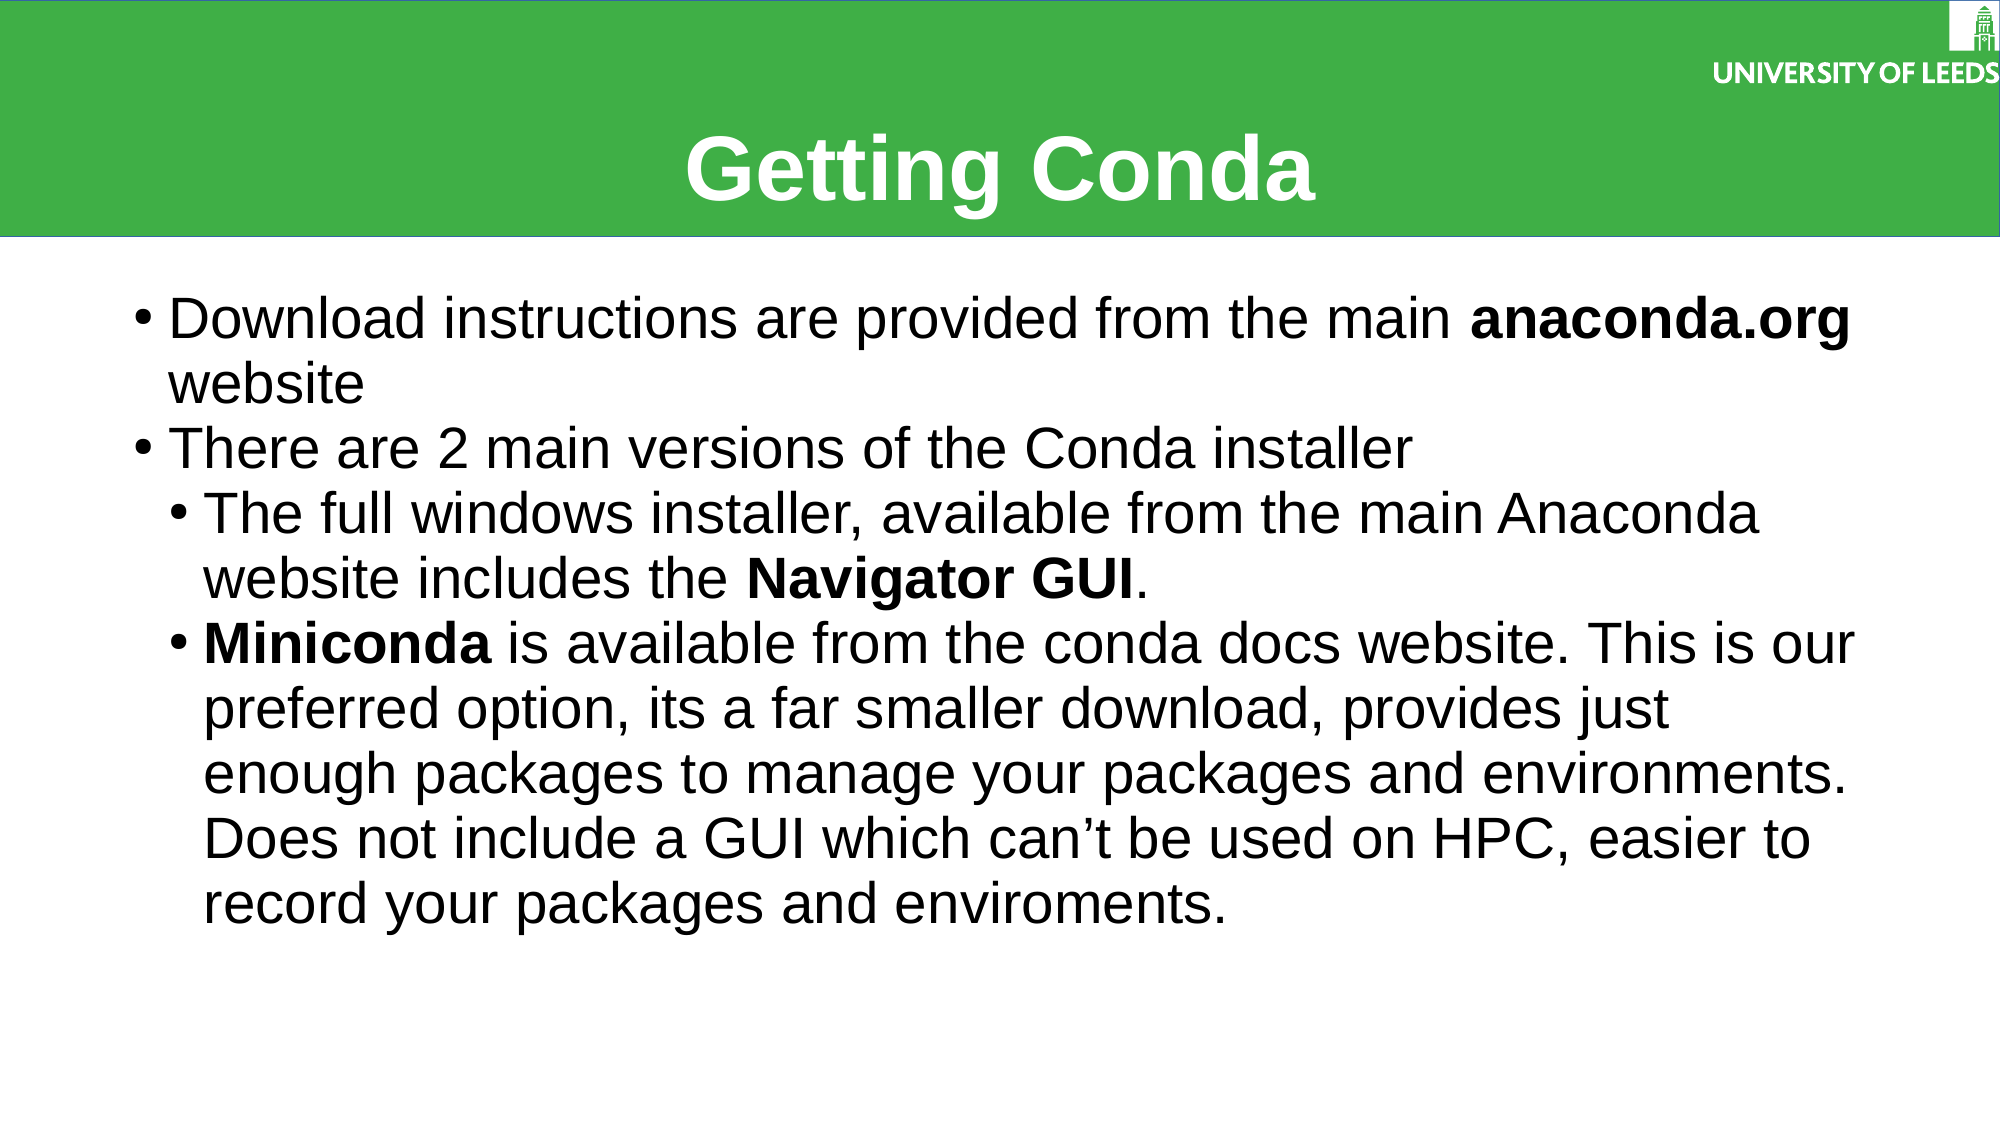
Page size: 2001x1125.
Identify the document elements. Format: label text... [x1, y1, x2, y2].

text_box Download instructions are provided from the main anaconda.org website There are 2 main versions of the Conda installer The full windows installer, available from the main Anaconda website includes the Navigator GUI. Miniconda is available from the conda docs website. This is our preferred option, its a far smaller download, provides just enough packages to manage your packages and environments. Does not include a GUI which can’t be used on HPC, easier to record your packages and enviroments. [118, 236, 1890, 1034]
text_box [0, 0, 1712, 237]
title Getting Conda [137, 59, 1863, 236]
picture [1712, 0, 2000, 85]
text_box [1863, 85, 2000, 237]
